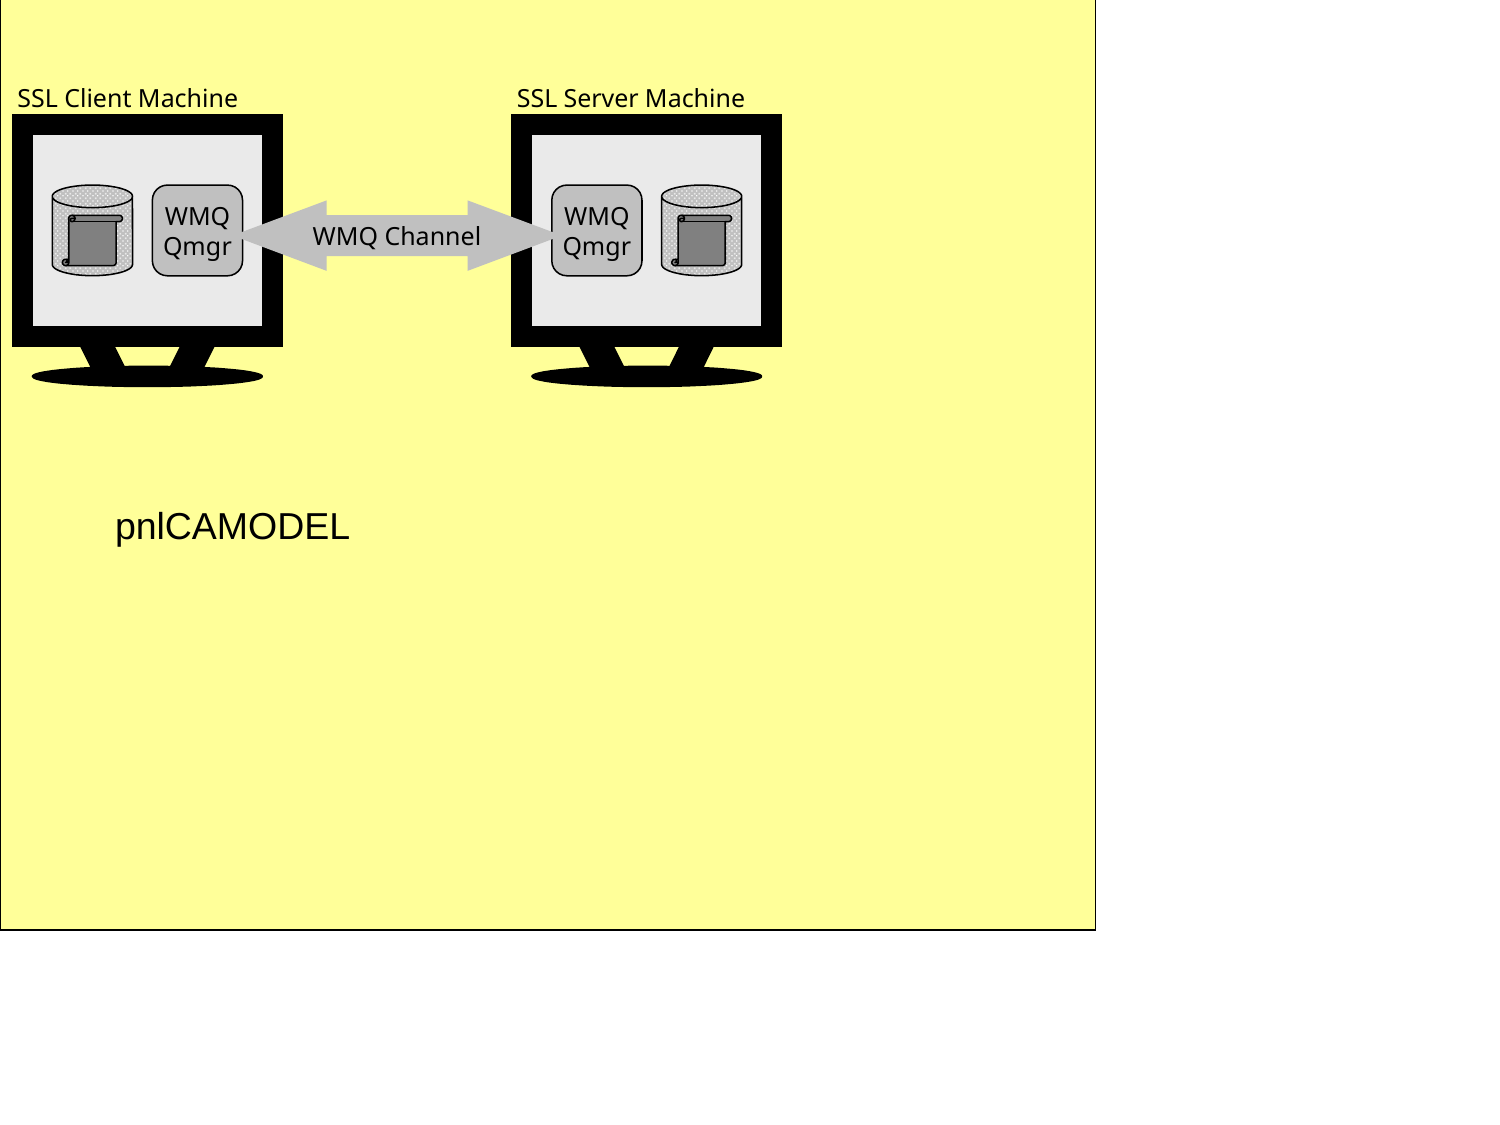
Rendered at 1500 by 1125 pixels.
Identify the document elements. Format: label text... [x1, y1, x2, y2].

text_box SSL Server Machine [501, 74, 832, 120]
text_box pnlCAMODEL [100, 494, 366, 555]
text_box WMQ Qmgr [152, 185, 243, 276]
text_box WMQ Channel [262, 215, 533, 256]
text_box [0, 0, 1095, 930]
text_box WMQ Qmgr [551, 185, 642, 276]
text_box SSL Client Machine [2, 74, 333, 120]
